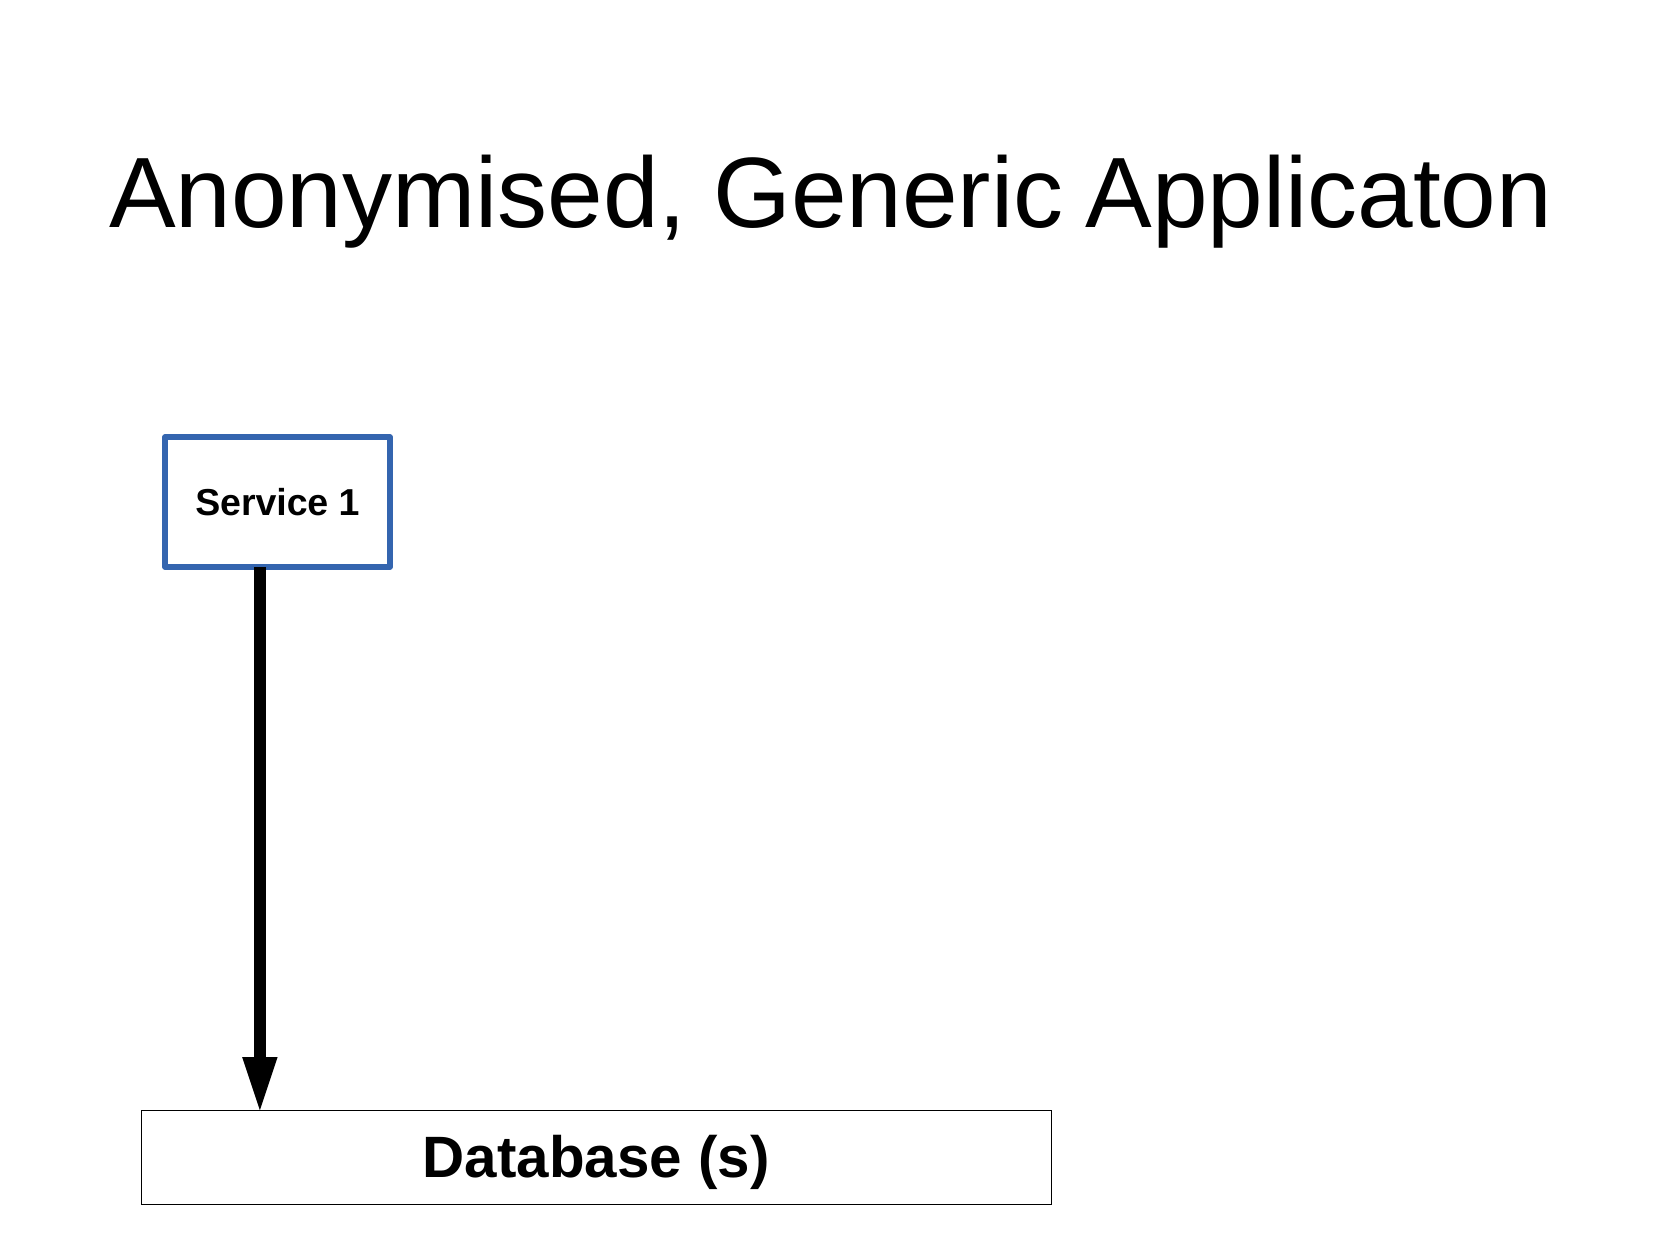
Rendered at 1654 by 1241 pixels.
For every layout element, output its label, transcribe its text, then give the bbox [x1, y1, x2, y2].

text_box Service 1 [165, 437, 390, 567]
text_box Anonymised, Generic Applicaton [94, 129, 1568, 257]
text_box Database (s) [141, 1110, 1052, 1205]
